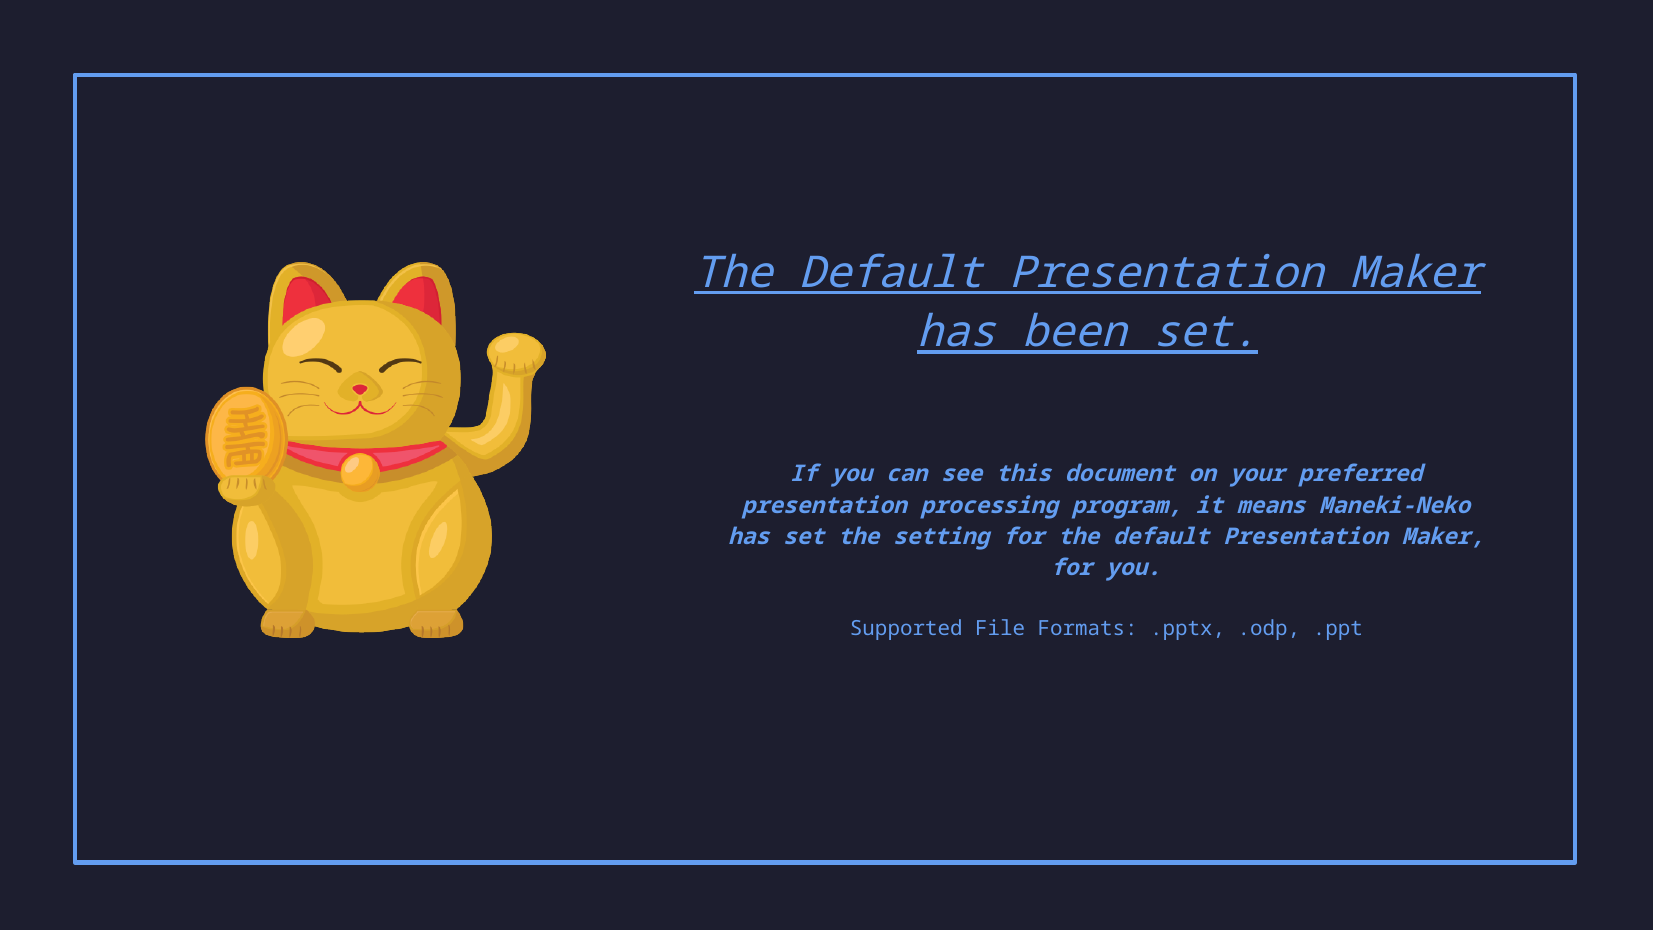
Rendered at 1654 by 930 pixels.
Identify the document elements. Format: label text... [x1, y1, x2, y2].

text_box [75, 74, 1576, 863]
text_box If you can see this document on your preferred presentation processing program, it means Maneki-Neko has set the setting for the default Presentation Maker, for you. Supported File Formats: .pptx, .odp, .ppt [712, 449, 1501, 676]
picture [187, 262, 563, 638]
text_box The Default Presentation Maker has been set. [675, 225, 1501, 376]
